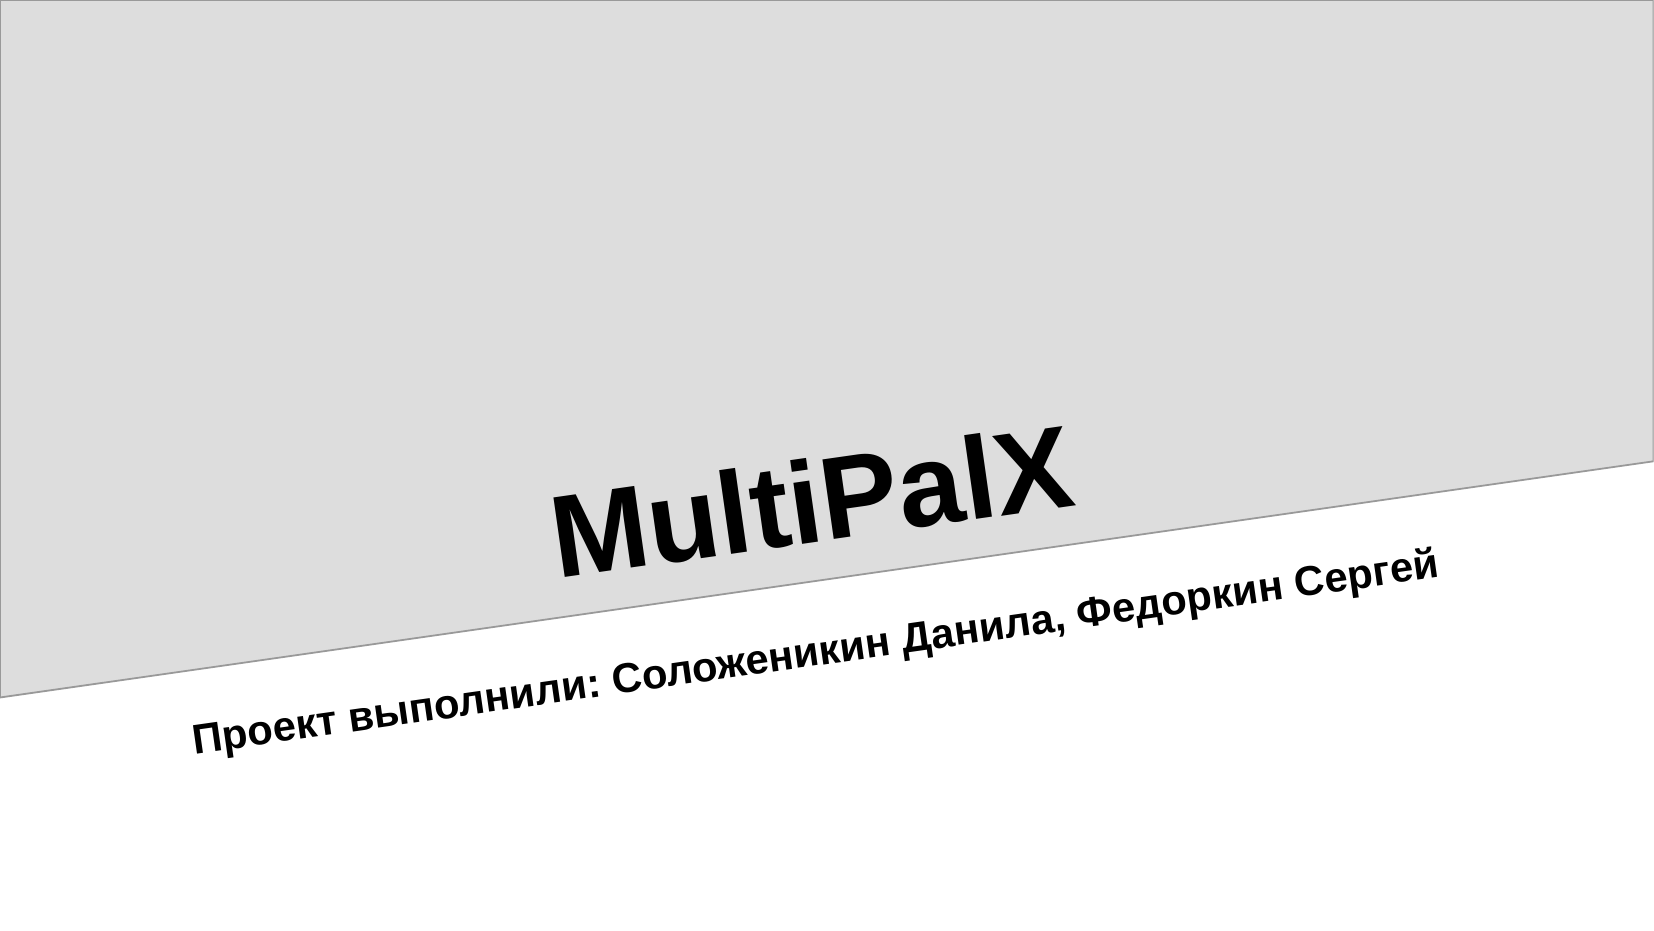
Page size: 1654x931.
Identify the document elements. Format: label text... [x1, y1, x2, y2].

title MultiPalX [62, 267, 1562, 622]
title Проект выполнили: Соложеникин Данила, Федоркин Сергей [65, 416, 1565, 886]
